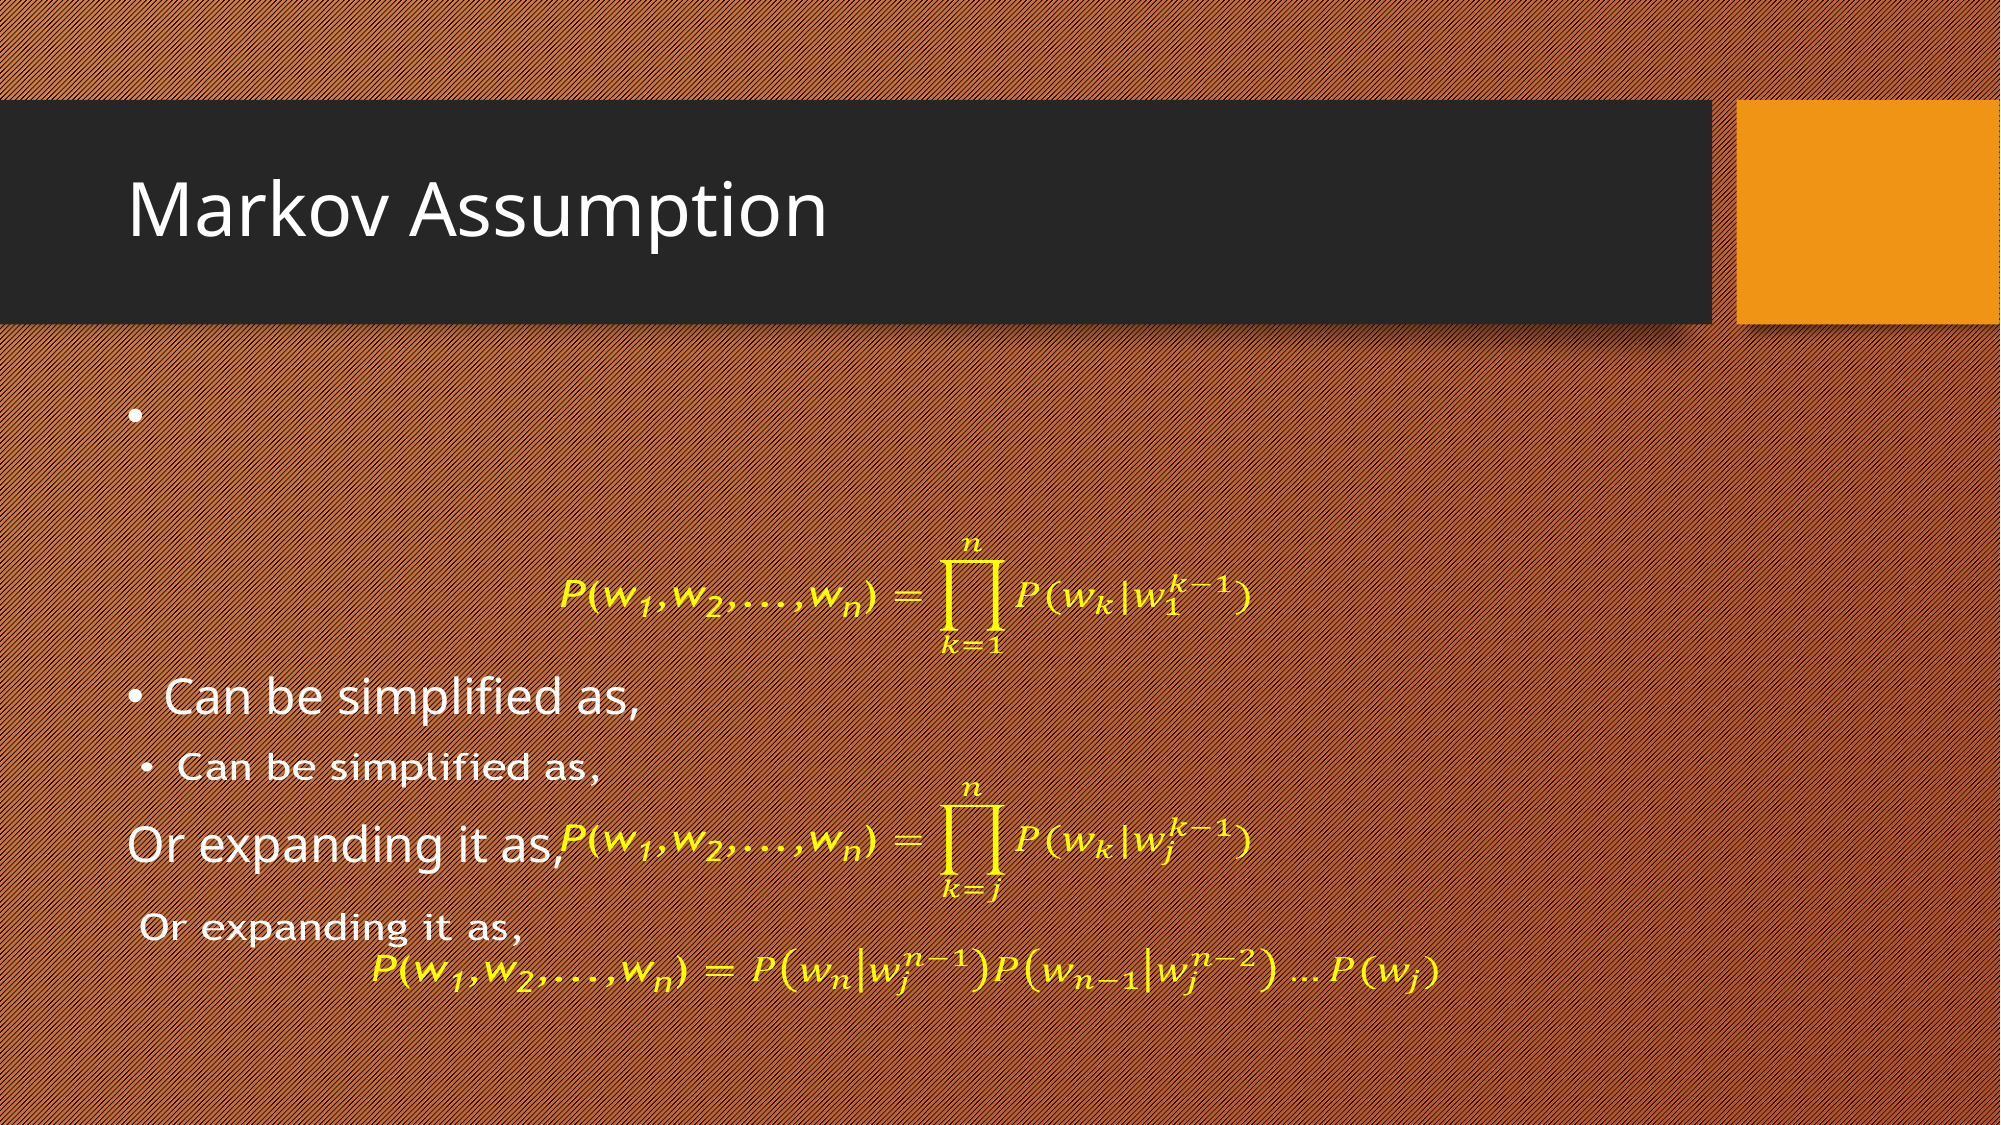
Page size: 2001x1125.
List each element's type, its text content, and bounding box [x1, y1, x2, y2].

picture [0, 0, 2000, 1125]
title Markov Assumption [111, 123, 1689, 301]
list [111, 383, 1689, 1086]
